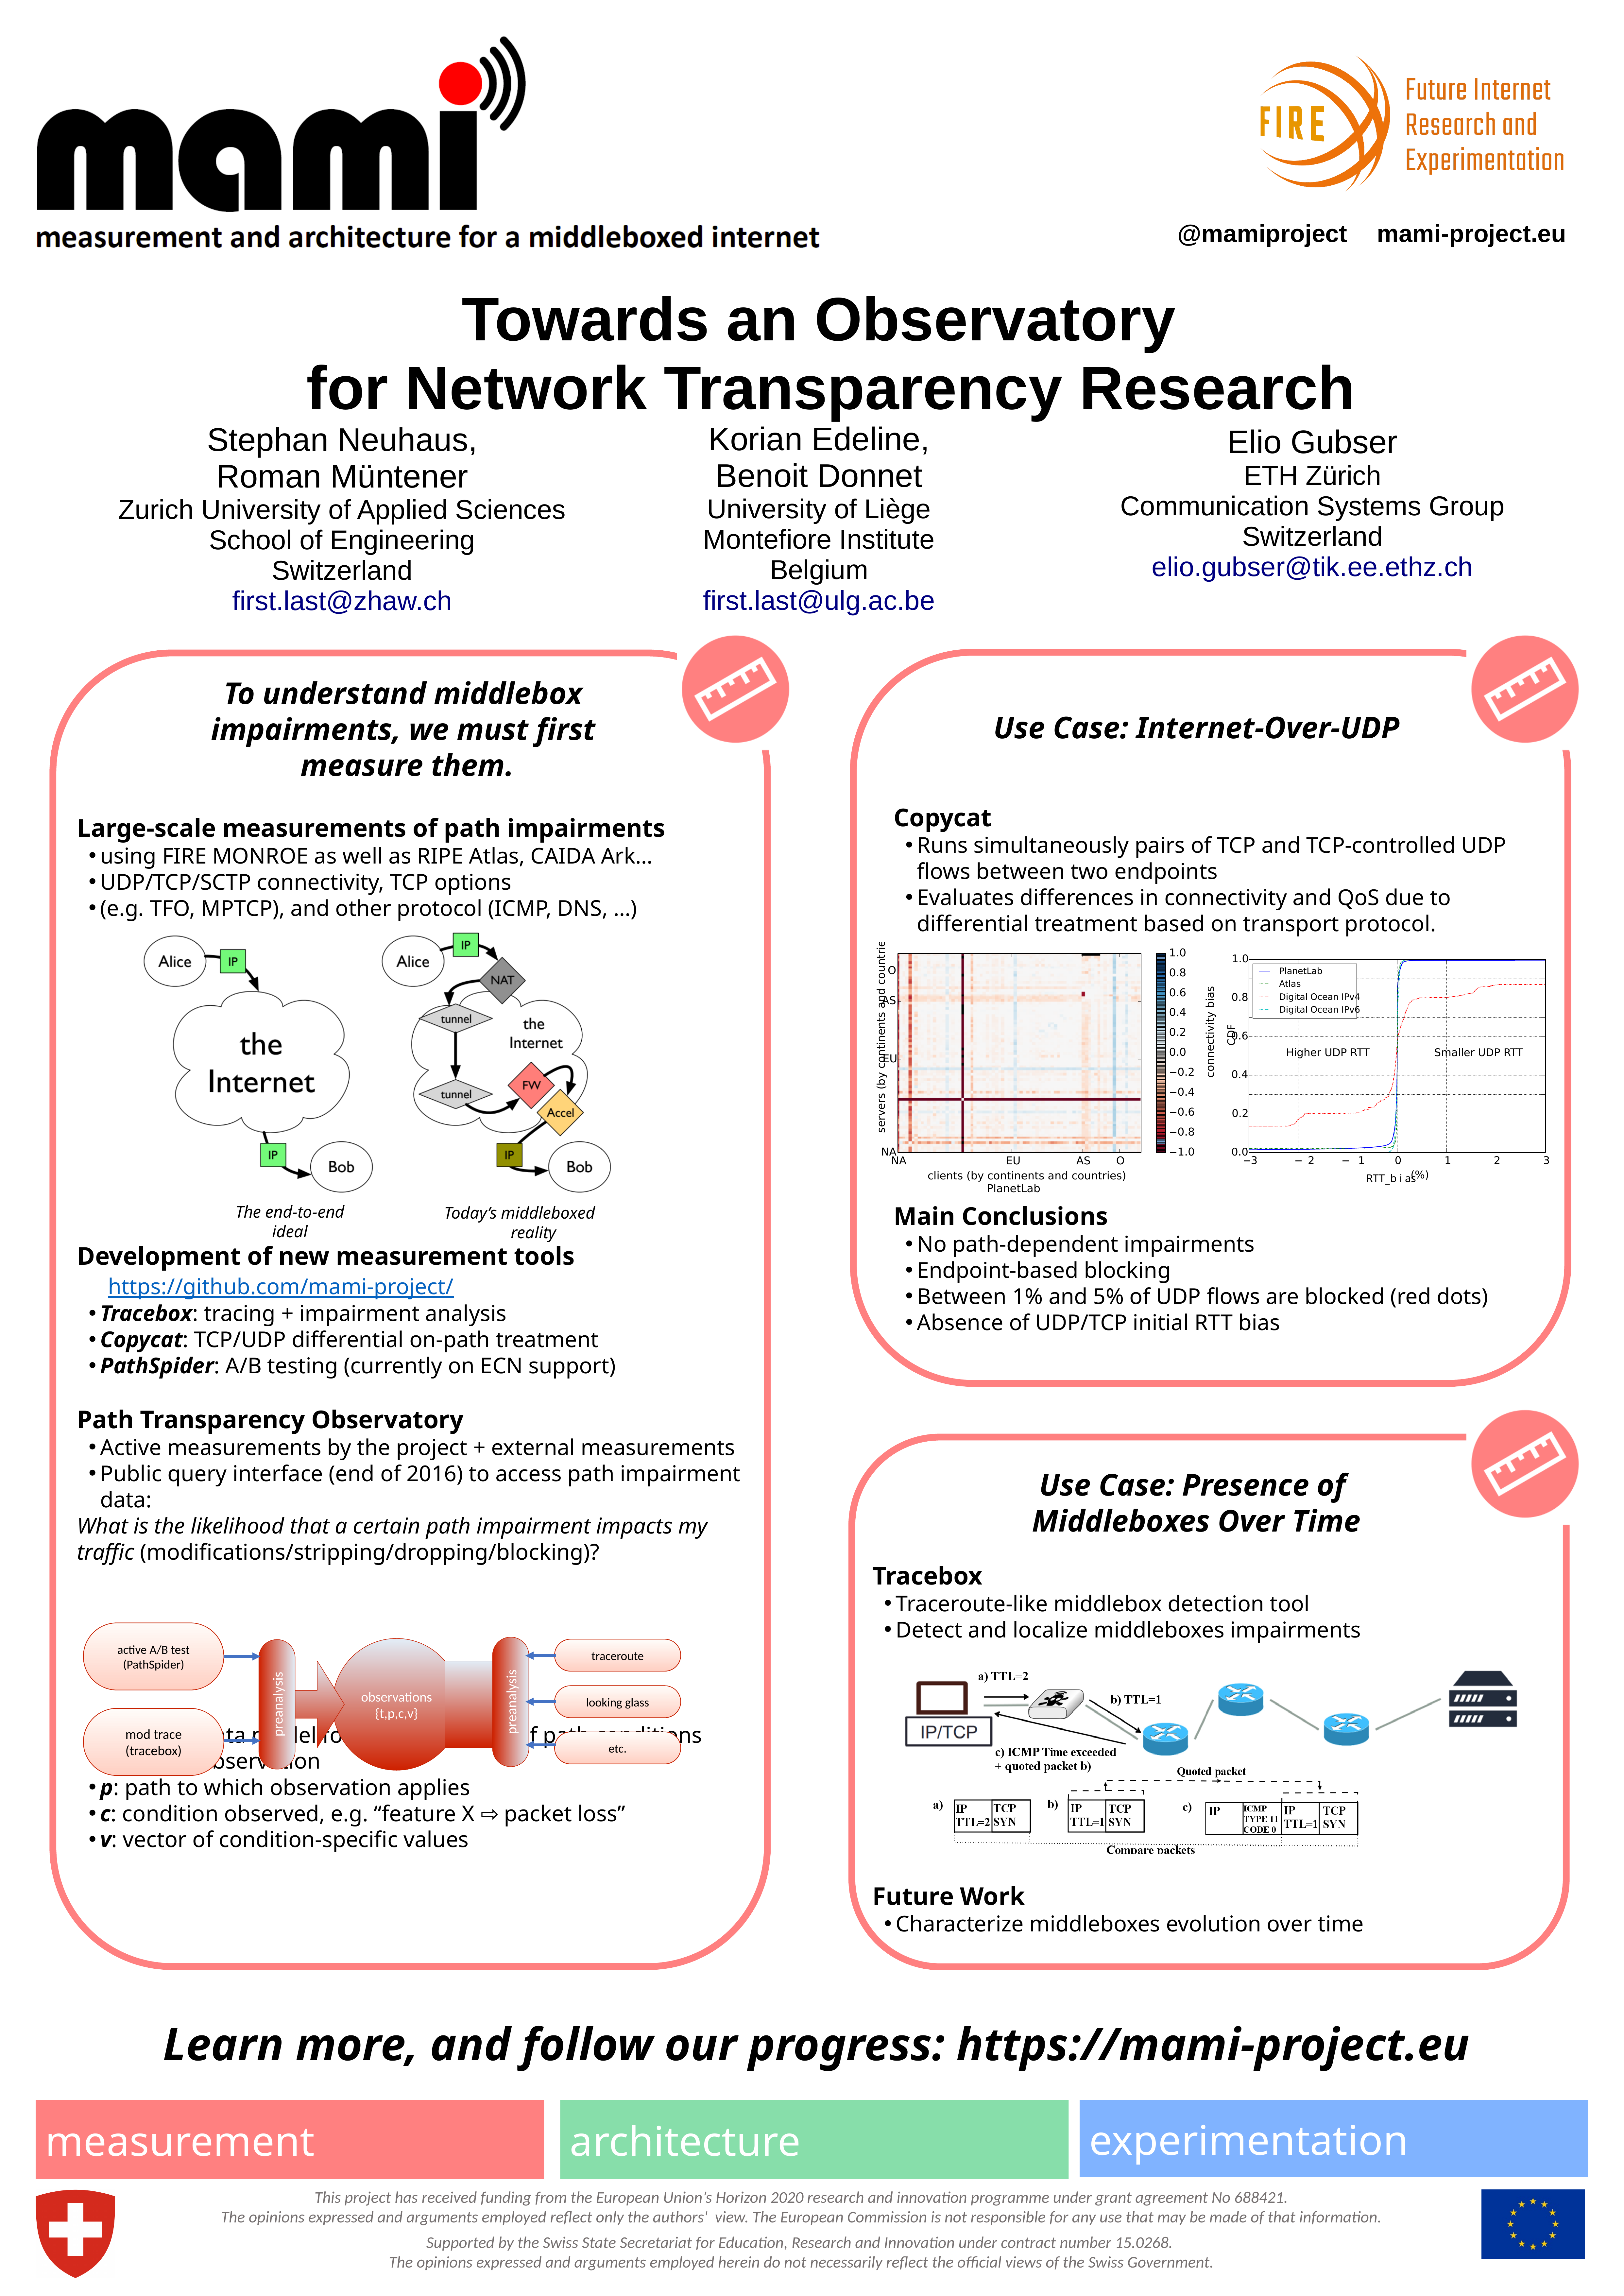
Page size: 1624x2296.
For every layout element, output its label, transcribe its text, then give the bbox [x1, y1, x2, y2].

picture [1466, 1407, 1584, 1525]
text_box To understand middlebox impairments, we must first measure them. [74, 672, 741, 800]
text_box o [875, 1056, 888, 1063]
text_box Use Case: Presence of Middleboxes Over Time [863, 1463, 1530, 1540]
text_box n [875, 1036, 888, 1042]
text_box i [875, 947, 888, 950]
text_box 0.8 [1169, 966, 1187, 979]
text_box 1.0 [1169, 946, 1187, 959]
text_box preanalysis [259, 1639, 295, 1769]
text_box y [875, 1072, 888, 1079]
text_box r [875, 1117, 888, 1121]
text_box n [875, 1022, 888, 1029]
text_box 0.2 [1169, 1026, 1187, 1039]
text_box 0.6 [1169, 986, 1187, 999]
text_box a [875, 1002, 888, 1009]
text_box 0.4 [1169, 1006, 1187, 1019]
text_box s [875, 1012, 888, 1018]
picture [1231, 36, 1588, 210]
text_box Use Case: Internet-Over-UDP [863, 706, 1530, 783]
text_box C [1225, 1038, 1238, 1046]
text_box 0.4 [1231, 1068, 1248, 1081]
text_box v [875, 1110, 888, 1117]
text_box Atlas [1279, 979, 1301, 989]
text_box c [1204, 1072, 1217, 1078]
text_box 0.6 [1238, 1030, 1248, 1042]
picture [36, 36, 824, 250]
text_box c [875, 1063, 888, 1069]
text_box observations {t,p,c,v} [334, 1638, 445, 1770]
text_box O [888, 964, 897, 977]
text_box n [1204, 1058, 1217, 1065]
text_box 0.4 [1177, 1086, 1195, 1099]
text_box e [1204, 1045, 1217, 1052]
text_box F [1225, 1024, 1238, 1030]
text_box ( [875, 1086, 888, 1090]
text_box s [1204, 986, 1217, 992]
text_box [295, 1661, 345, 1748]
text_box 0.8 [1231, 991, 1248, 1004]
text_box 0.0 [1169, 1046, 1187, 1059]
text_box t [875, 955, 888, 959]
text_box PlanetLab [1279, 966, 1323, 977]
text_box u [875, 966, 888, 972]
text_box a [1204, 992, 1217, 999]
text_box Large-scale measurements of path impairments using FIRE MONROE as well as RIPE Atlas, CAIDA Ark… UDP/TCP/SCTP connectivity, TCP options (e.g. TFO, MPTCP), and other protocol (ICMP, DNS, …) Development of new measurement tools https://github.com/mami-project/ Tracebox: tracing + impairment analysis Copycat: TCP/UDP differential on-path treatment PathSpider: A/B testing (currently on ECN support) Path Transparency Observatory Active measurements by the project + external measurements Public query interface (end of 2016) to access path impairment data: What is the likelihood that a certain path impairment impacts my traffic (modifications/stripping/dropping/blocking)? Common data model for all observations of path conditions t: time of observation p: path to which observation applies c: condition observed, e.g. “feature X ⇨ packet loss” v: vector of condition-specific values [53, 810, 767, 1951]
text_box The end-to-end ideal [225, 1199, 356, 1244]
title Stephan Neuhaus, Roman Müntener Zurich University of Applied Sciences School of Engineering Switzerland first.last@zhaw.ch [53, 421, 632, 653]
text_box s [875, 1127, 888, 1133]
text_box D [1225, 1030, 1238, 1038]
text_box v [1204, 1025, 1217, 1032]
text_box b [1204, 1002, 1217, 1008]
text_box e [875, 1029, 888, 1036]
title Elio Gubser ETH Zürich Communication Systems Group Switzerland elio.gubser@tik.ee.ethz.ch [1023, 423, 1602, 619]
text_box e [875, 1104, 888, 1110]
text_box (%) [1410, 1168, 1429, 1181]
text_box RTT [1366, 1171, 1387, 1182]
text_box O [1116, 1154, 1125, 1167]
text_box 3 [1543, 1154, 1550, 1167]
text_box Digital Ocean IPv4 [1279, 992, 1360, 1002]
picture [677, 646, 795, 751]
text_box Today’s middleboxed reality [441, 1199, 626, 1244]
text_box 1.0 [1232, 952, 1249, 965]
title Towards an Observatory for Network Transparency Research [88, 270, 1550, 423]
text_box _ [1385, 1172, 1391, 1184]
text_box t [875, 1018, 888, 1022]
text_box NA [881, 1145, 897, 1158]
picture [1466, 633, 1584, 751]
text_box traceroute [555, 1639, 681, 1671]
text_box c [875, 979, 888, 985]
text_box EU [888, 1052, 897, 1065]
text_box b i as [1390, 1171, 1409, 1182]
text_box n [875, 995, 888, 1002]
text_box Digital Ocean IPv6 [1279, 1004, 1360, 1015]
text_box EU [1006, 1154, 1021, 1167]
text_box 0.0 [1231, 1145, 1248, 1158]
picture [142, 932, 611, 1193]
text_box n [1204, 1052, 1217, 1058]
text_box [872, 1662, 1539, 1854]
text_box Copycat Runs simultaneously pairs of TCP and TCP-controlled UDP flows between two endpoints Evaluates differences in connectivity and QoS due to differential treatment based on transport protocol. Main Conclusions No path-dependent impairments Endpoint-based blocking Between 1% and 5% of UDP flows are blocked (red dots) Absence of UDP/TCP initial RTT bias [870, 799, 1584, 1379]
text_box mod trace (tracebox) [83, 1708, 224, 1776]
text_box s [875, 1093, 888, 1099]
text_box [861, 942, 1558, 1195]
text_box n [875, 1050, 888, 1056]
text_box e [875, 1121, 888, 1127]
text_box etc. [555, 1732, 681, 1764]
text_box 0.8 [1177, 1125, 1195, 1139]
text_box NA [891, 1154, 907, 1167]
chart [675, 1051, 948, 1244]
title Korian Edeline, Benoit Donnet University of Liège Montefiore Institute Belgium first.last@ulg.ac.be [530, 420, 1109, 646]
text_box o [875, 972, 888, 979]
text_box 3 2 1 [1251, 1154, 1365, 1167]
text_box y [1204, 1012, 1217, 1018]
text_box active A/B test (PathSpider) [83, 1623, 224, 1690]
text_box [445, 1661, 492, 1748]
text_box t [1204, 1035, 1217, 1039]
text_box 0.2 [1232, 1107, 1249, 1120]
text_box d [875, 988, 888, 995]
text_box looking glass [555, 1686, 681, 1718]
text_box i [1204, 1032, 1217, 1035]
text_box 1.0 [1177, 1145, 1195, 1158]
text_box r [875, 950, 888, 955]
text_box i [1204, 999, 1217, 1002]
text_box PlanetLab [987, 1182, 1040, 1195]
text_box t [875, 1045, 888, 1050]
text_box Smaller UDP RTT [1434, 1046, 1523, 1059]
text_box r [875, 1099, 888, 1104]
text_box 0.2 [1177, 1066, 1195, 1079]
text_box Tracebox Traceroute-like middlebox detection tool Detect and localize middleboxes impairments Future Work Characterize middleboxes evolution over time [848, 1558, 1563, 1970]
text_box AS [888, 994, 896, 1007]
text_box AS [1076, 1154, 1091, 1167]
text_box clients (by continents and countries) [928, 1169, 1126, 1182]
text_box b [875, 1079, 888, 1086]
text_box preanalysis [492, 1637, 529, 1767]
text_box c [1204, 1039, 1217, 1045]
text_box i [1204, 1022, 1217, 1025]
text_box o [1204, 1065, 1217, 1072]
text_box i [875, 1042, 888, 1045]
text_box 0.6 [1177, 1105, 1195, 1119]
text_box Learn more, and follow our progress: https://mami-project.eu [25, 2013, 1609, 2126]
text_box Higher UDP RTT [1286, 1046, 1369, 1059]
text_box n [875, 959, 888, 966]
text_box 0 [1394, 1154, 1402, 1167]
text_box t [1204, 1018, 1217, 1022]
text_box 1 [1444, 1154, 1451, 1167]
picture [1481, 2189, 1585, 2259]
text_box 2 [1494, 1154, 1501, 1167]
